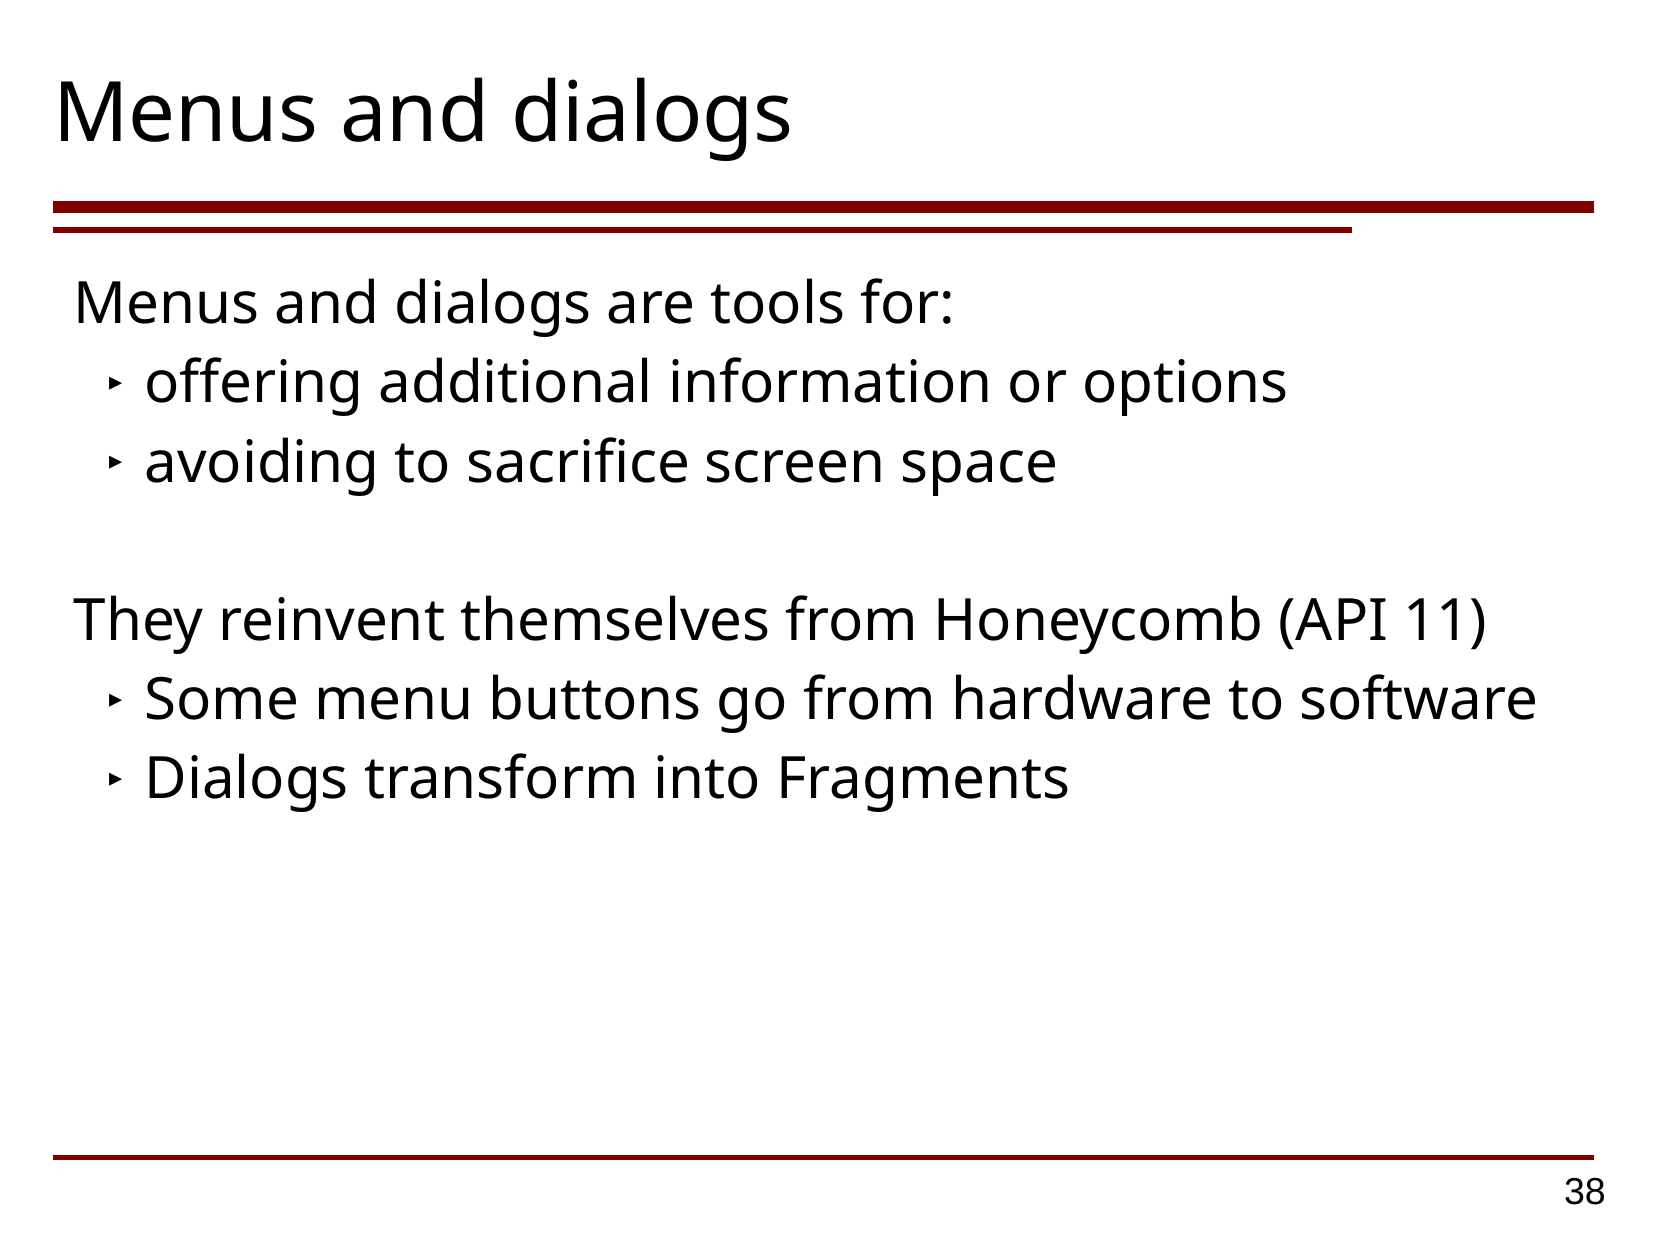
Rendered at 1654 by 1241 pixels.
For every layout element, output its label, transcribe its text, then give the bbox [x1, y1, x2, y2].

text_box Menus and dialogs are tools for: offering additional information or options avoiding to sacrifice screen space They reinvent themselves from Honeycomb (API 11) Some menu buttons go from hardware to software Dialogs transform into Fragments [59, 253, 1589, 1182]
text_box <número> [35, 1163, 1654, 1221]
subtitle Menus and dialogs [53, 48, 1542, 172]
